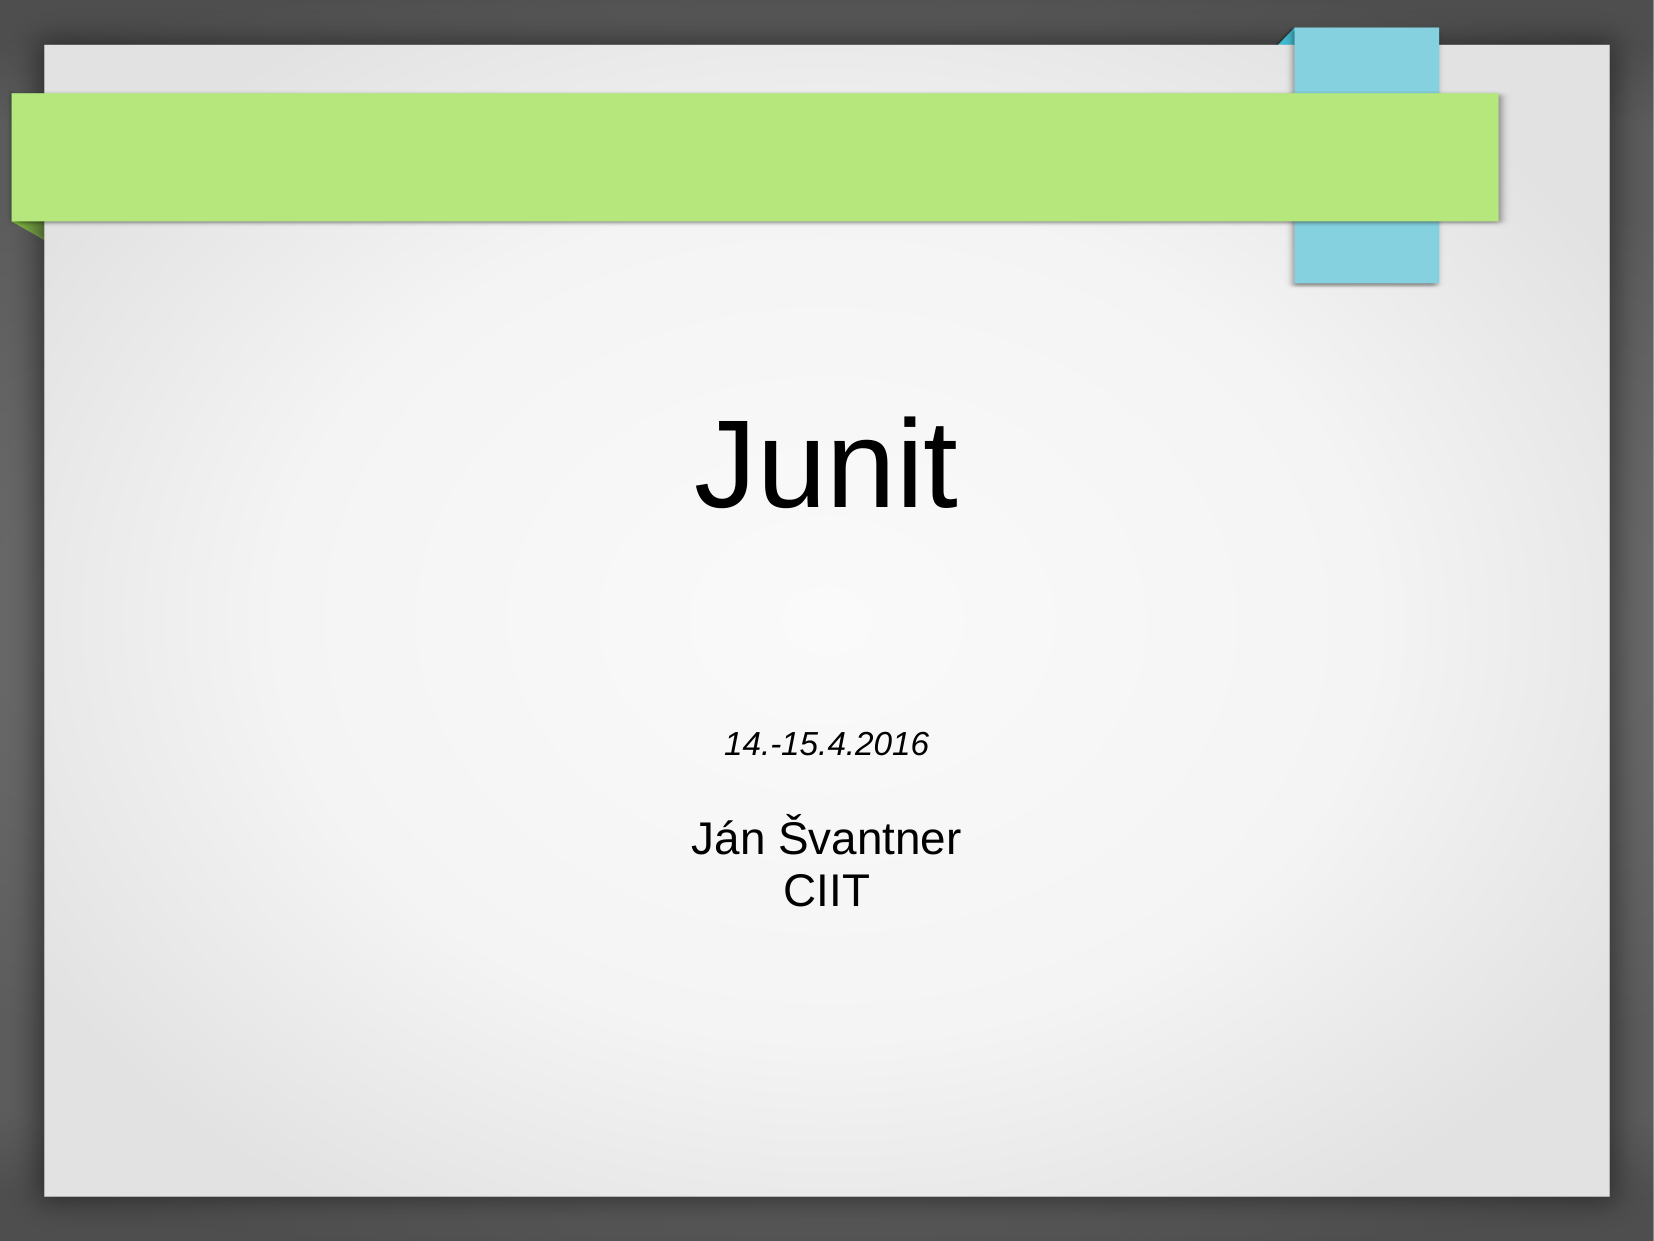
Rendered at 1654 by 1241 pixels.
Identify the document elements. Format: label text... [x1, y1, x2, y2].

subtitle Junit 14.-15.4.2016 Ján Švantner CIIT [82, 295, 1571, 1015]
picture [0, 0, 1654, 1241]
